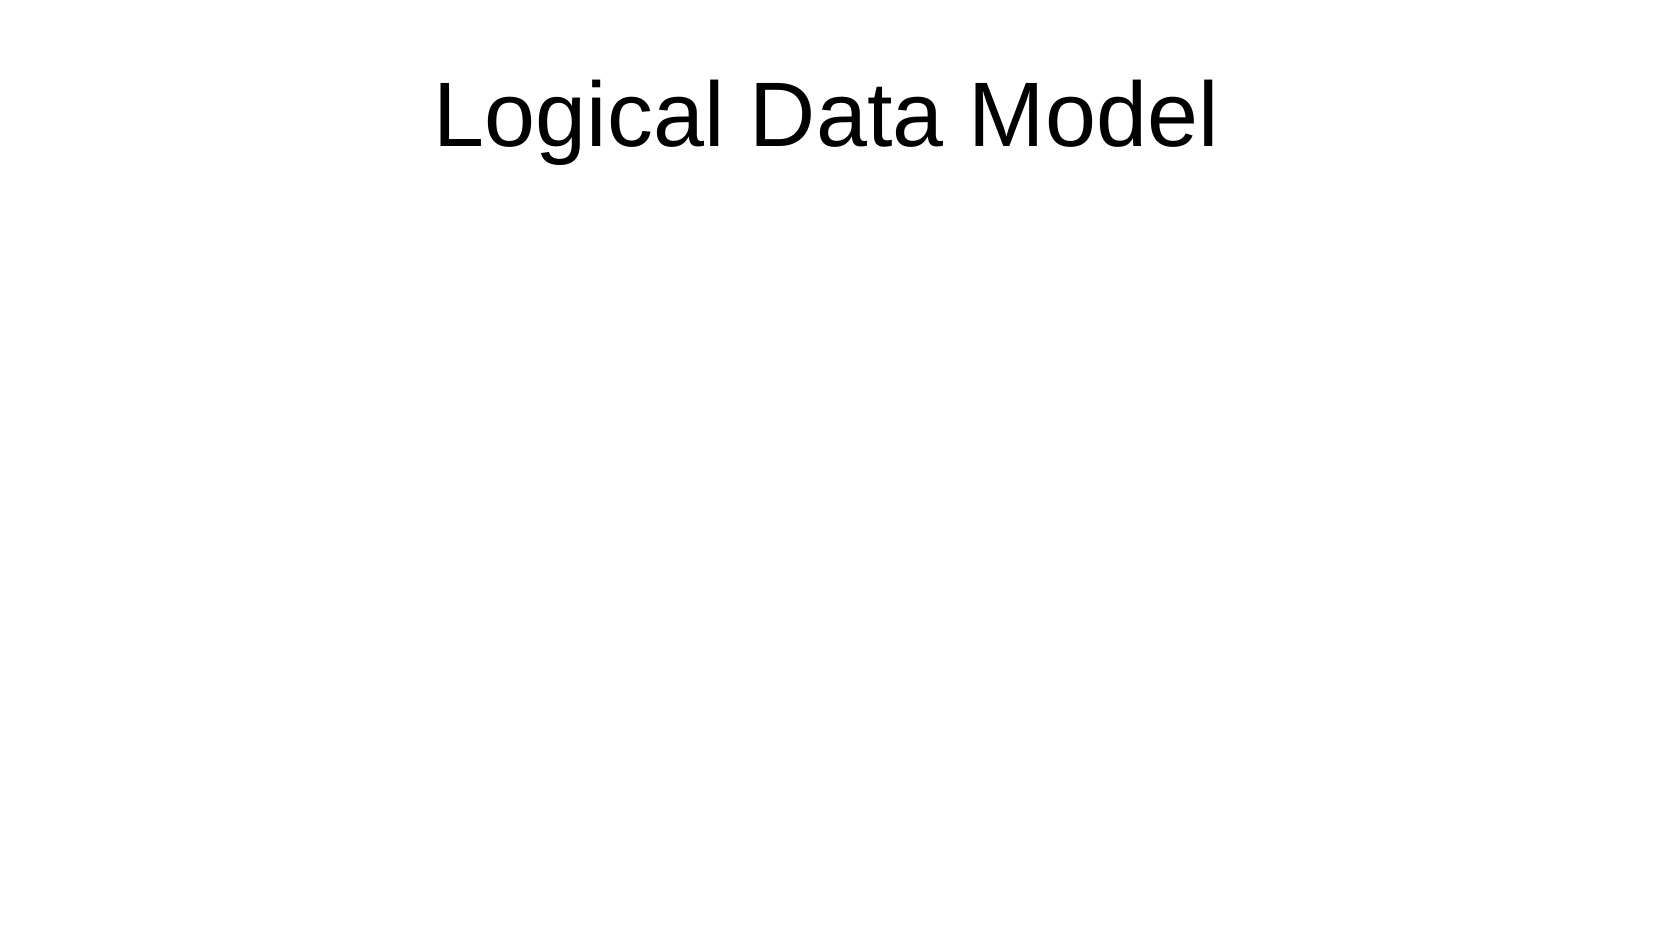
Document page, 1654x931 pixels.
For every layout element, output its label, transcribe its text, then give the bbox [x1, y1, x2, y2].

title Logical Data Model [82, 37, 1571, 193]
